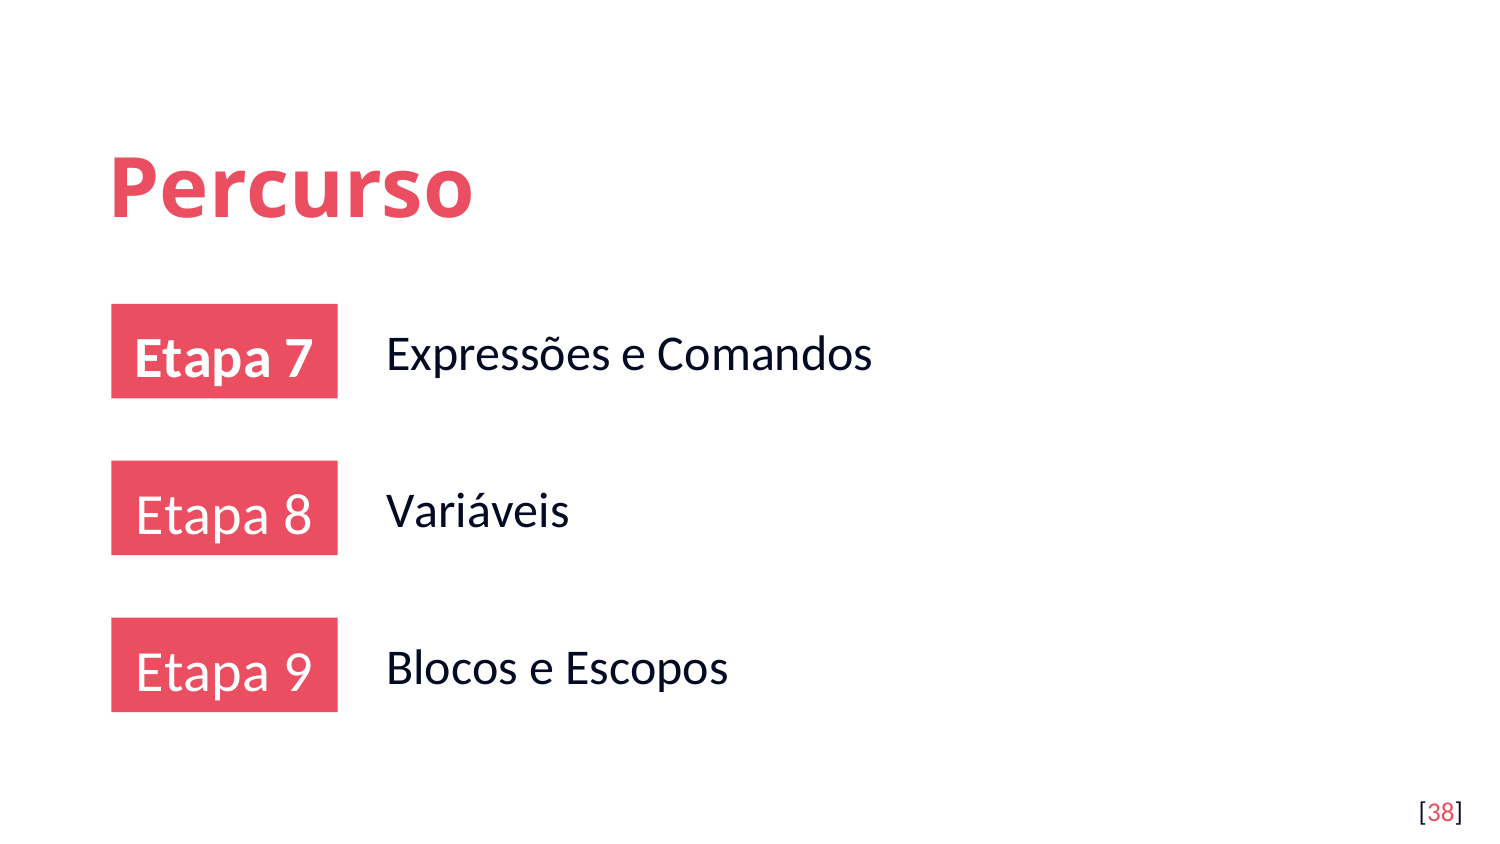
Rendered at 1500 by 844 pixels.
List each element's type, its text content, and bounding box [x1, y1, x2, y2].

text_box Etapa 9 [111, 617, 338, 713]
text_box Percurso [92, 104, 1309, 243]
slide_number [38] [1403, 779, 1494, 844]
text_box Etapa 7 [111, 303, 338, 399]
text_box Etapa 8 [111, 460, 338, 556]
text_box Expressões e Comandos [371, 313, 1384, 389]
text_box Variáveis [371, 470, 1384, 546]
text_box Blocos e Escopos [371, 627, 1384, 703]
